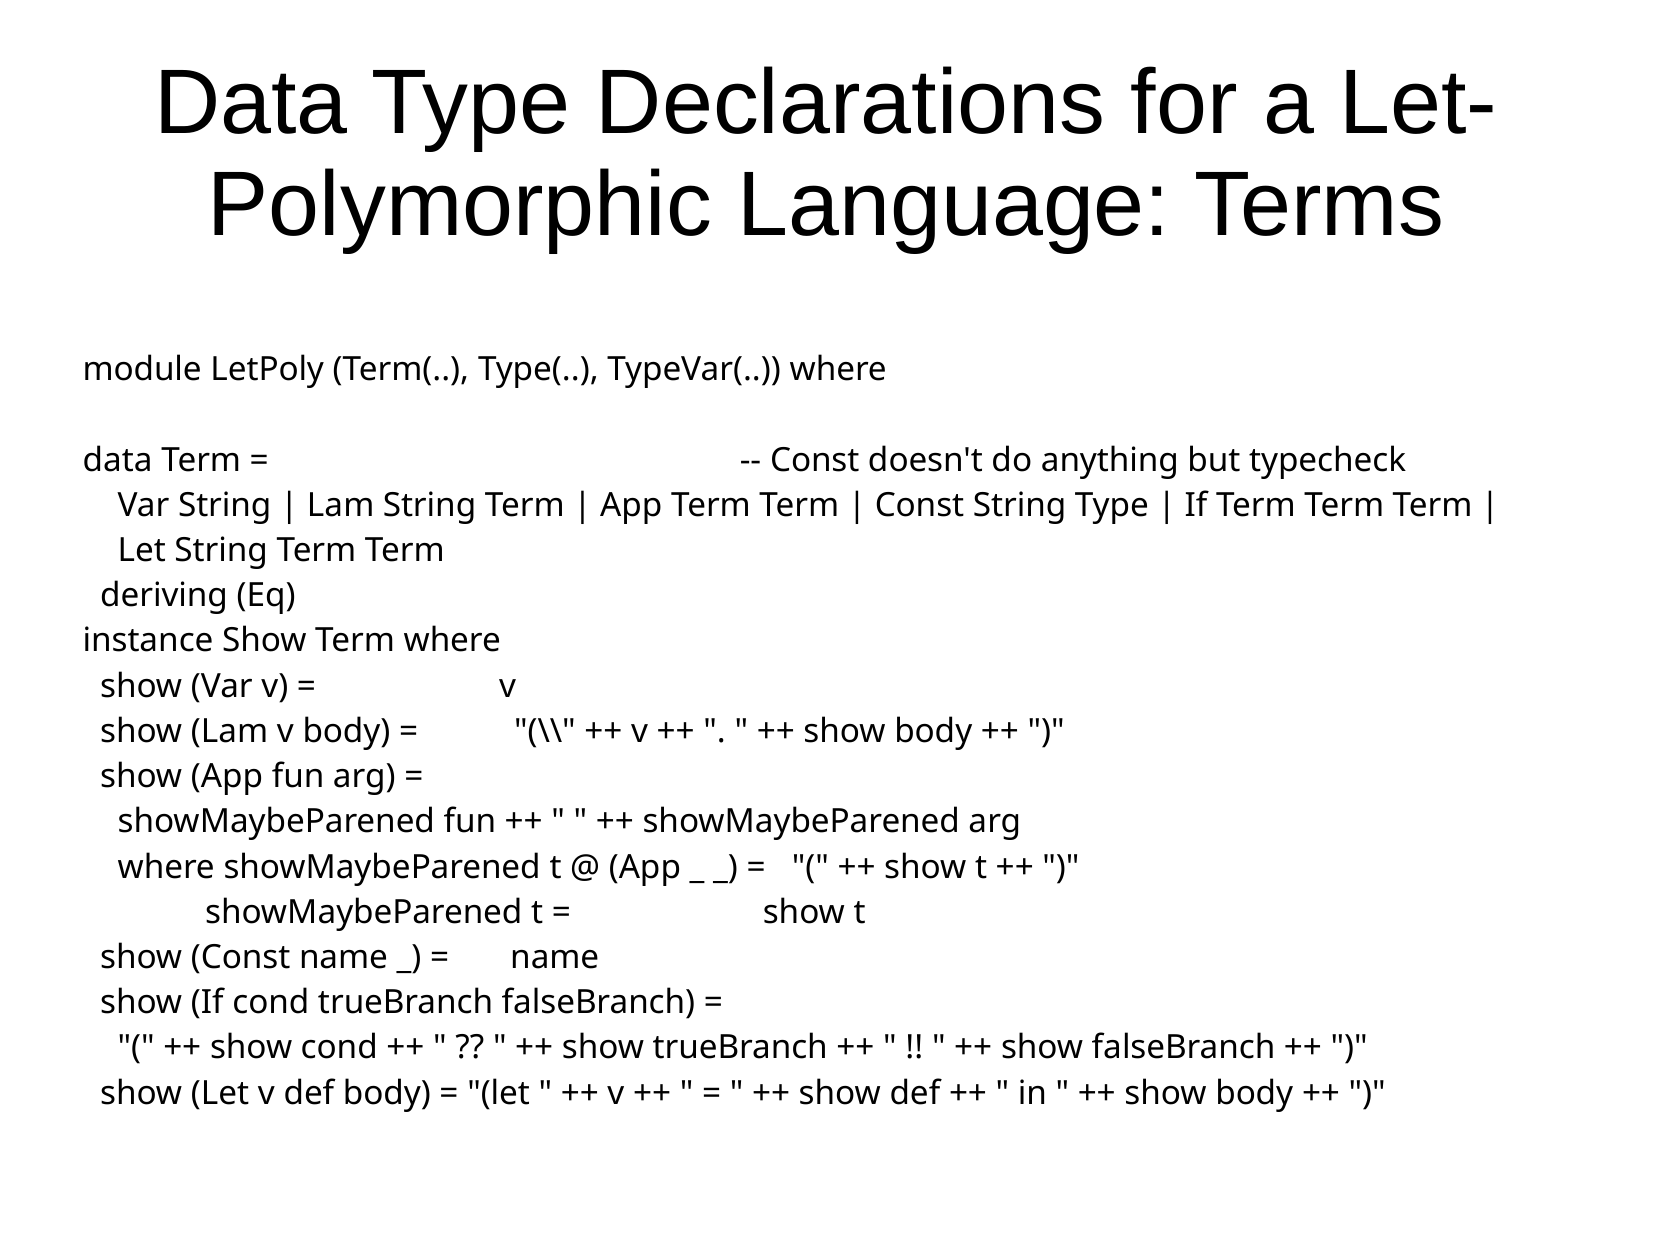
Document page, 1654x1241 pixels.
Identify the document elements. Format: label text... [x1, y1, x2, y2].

title Data Type Declarations for a Let-Polymorphic Language: Terms [82, 49, 1571, 257]
list module LetPoly (Term(..), Type(..), TypeVar(..)) where data Term = -- Const doesn't do anything but typecheck Var String | Lam String Term | App Term Term | Const String Type | If Term Term Term | Let String Term Term deriving (Eq) instance Show Term where show (Var v) = v show (Lam v body) = "(\\" ++ v ++ ". " ++ show body ++ ")" show (App fun arg) = showMaybeParened fun ++ " " ++ showMaybeParened arg where showMaybeParened t @ (App _ _) = "(" ++ show t ++ ")" showMaybeParened t = show t show (Const name _) = name show (If cond trueBranch falseBranch) = "(" ++ show cond ++ " ?? " ++ show trueBranch ++ " !! " ++ show falseBranch ++ ")" show (Let v def body) = "(let " ++ v ++ " = " ++ show def ++ " in " ++ show body ++ ")" [82, 345, 1571, 1111]
